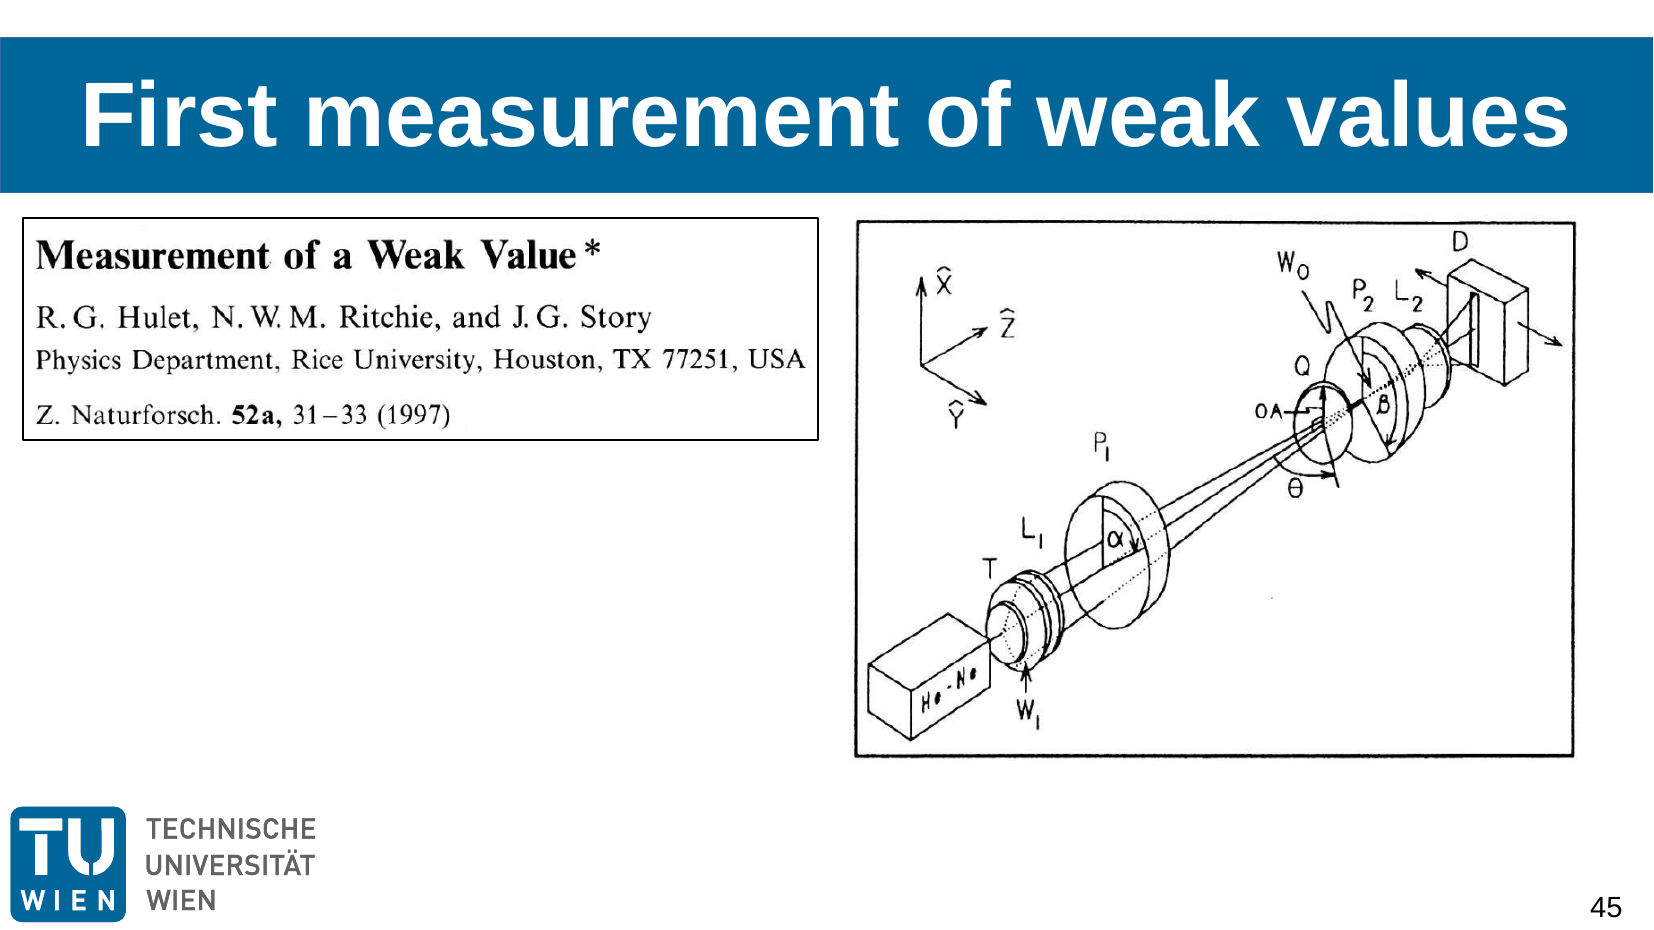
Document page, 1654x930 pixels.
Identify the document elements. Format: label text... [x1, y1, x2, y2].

picture [840, 205, 1591, 768]
picture [24, 219, 818, 440]
title First measurement of weak values [0, 37, 1653, 193]
